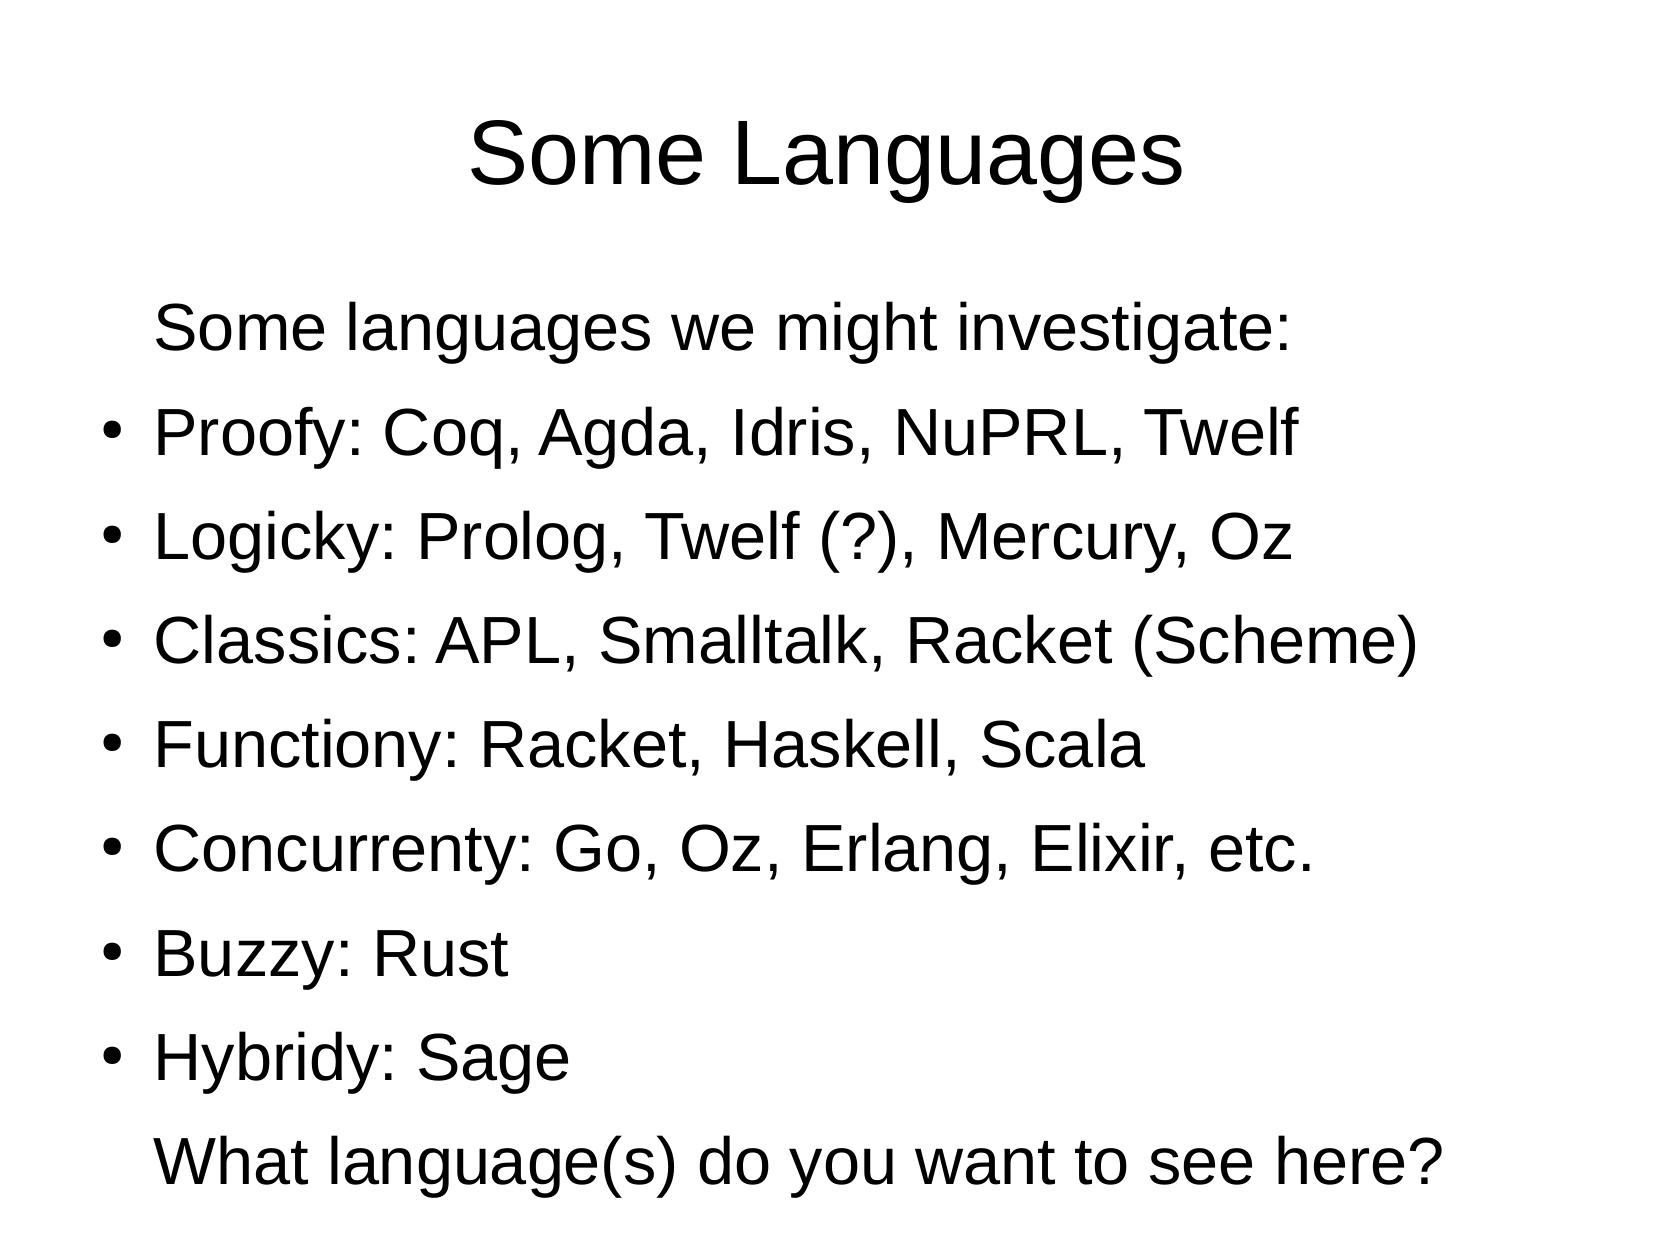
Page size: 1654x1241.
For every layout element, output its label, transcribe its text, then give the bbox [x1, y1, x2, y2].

list Some languages we might investigate: Proofy: Coq, Agda, Idris, NuPRL, Twelf Logicky: Prolog, Twelf (?), Mercury, Oz Classics: APL, Smalltalk, Racket (Scheme) Functiony: Racket, Haskell, Scala Concurrenty: Go, Oz, Erlang, Elixir, etc. Buzzy: Rust Hybridy: Sage What language(s) do you want to see here? [82, 290, 1571, 1195]
title Some Languages [82, 49, 1571, 257]
